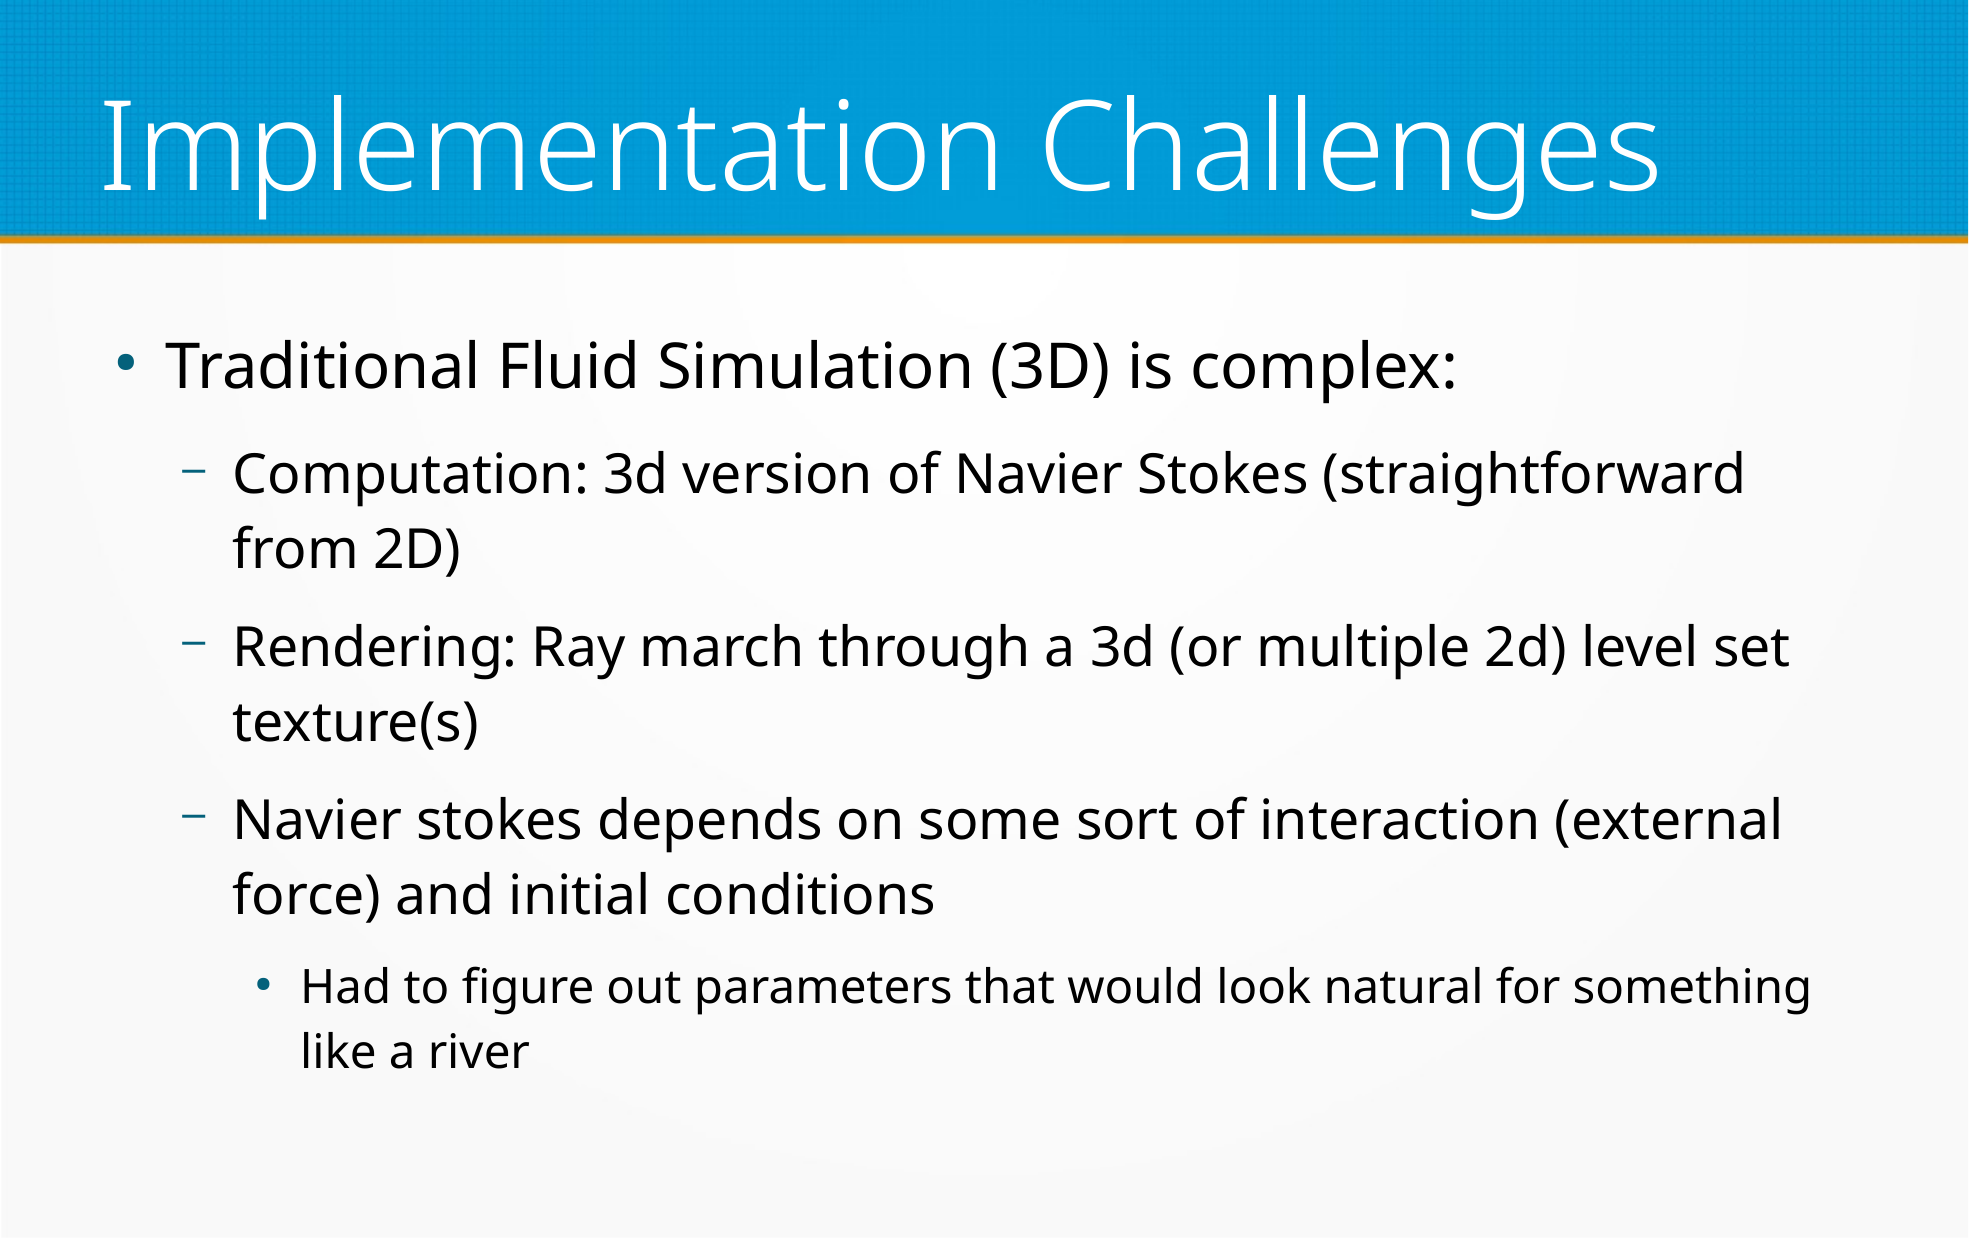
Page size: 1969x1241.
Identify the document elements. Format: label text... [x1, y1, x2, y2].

list Traditional Fluid Simulation (3D) is complex: Computation: 3d version of Navier Stokes (straightforward from 2D) Rendering: Ray march through a 3d (or multiple 2d) level set texture(s) Navier stokes depends on some sort of interaction (external force) and initial conditions Had to figure out parameters that would look natural for something like a river [98, 320, 1860, 1087]
title Implementation Challenges [98, 19, 1870, 228]
picture [0, 233, 1969, 1241]
